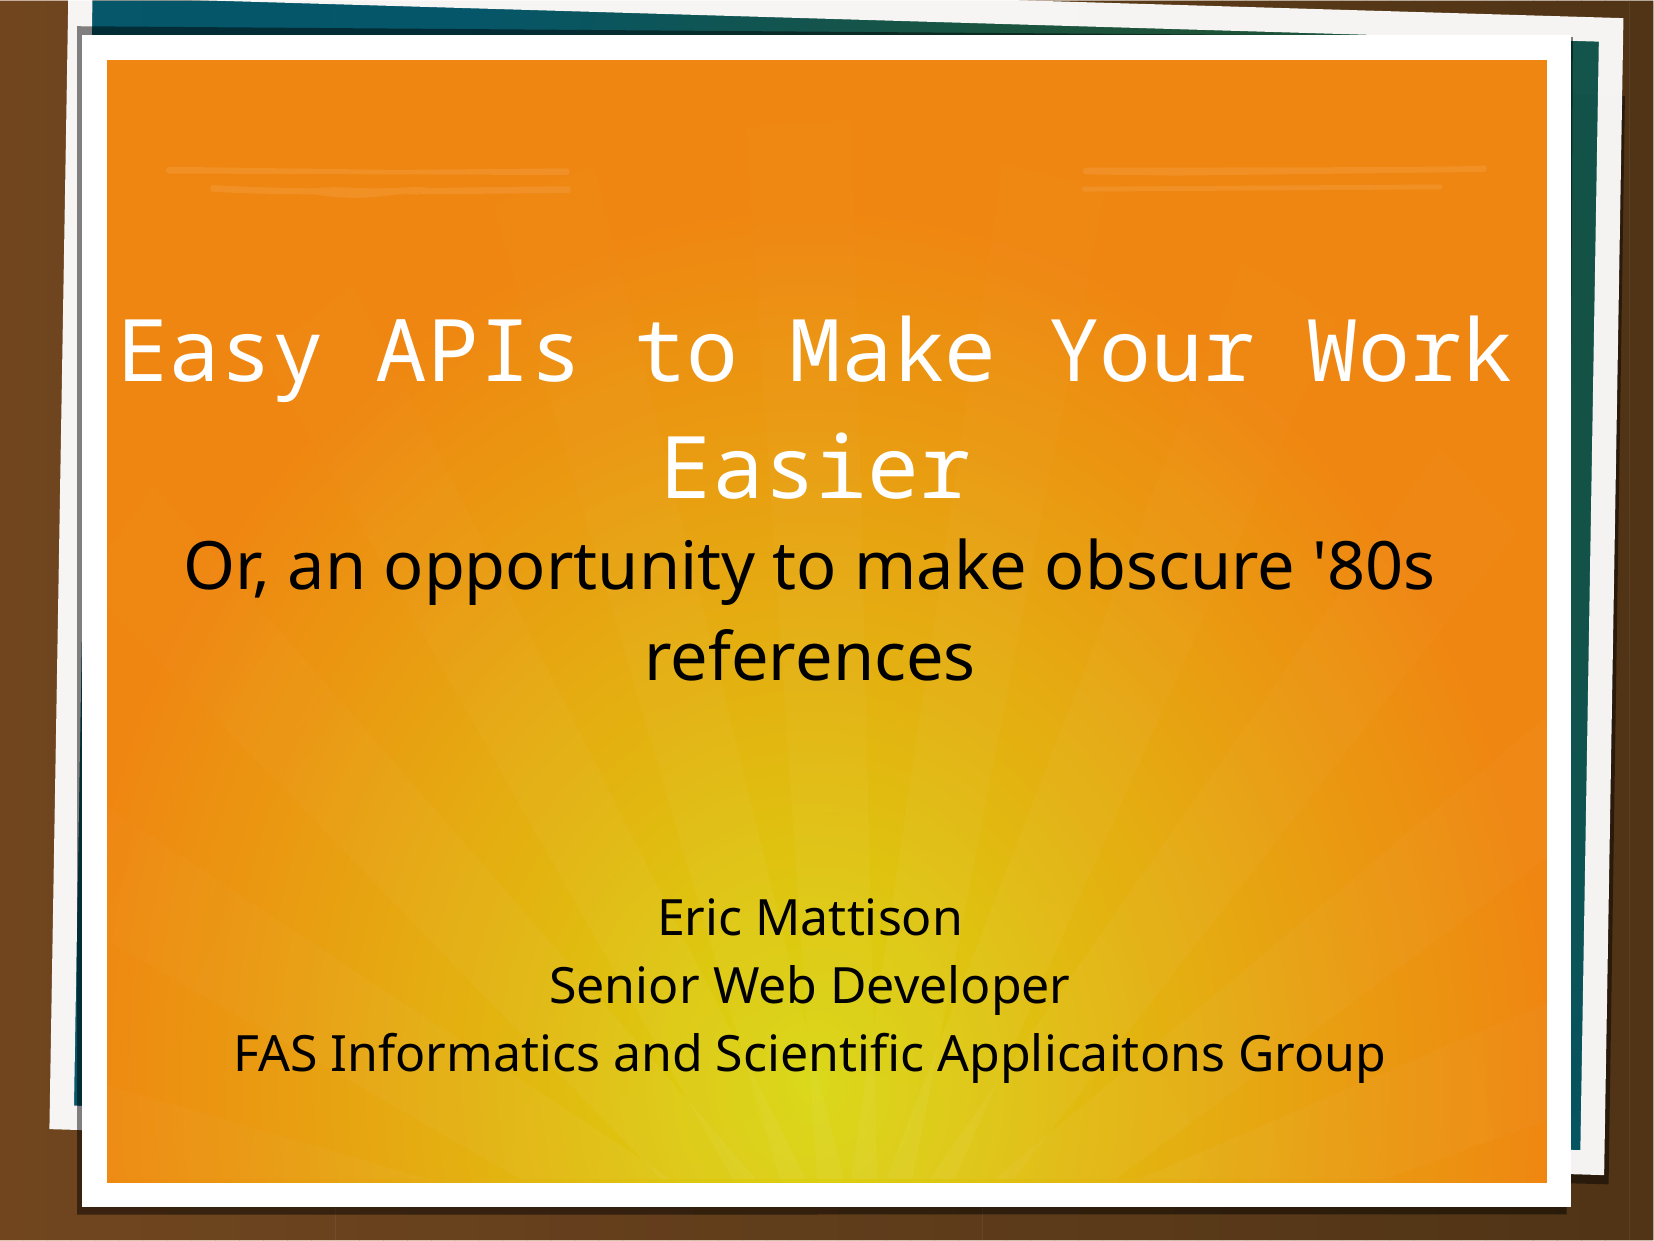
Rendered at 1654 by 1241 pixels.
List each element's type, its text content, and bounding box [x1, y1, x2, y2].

subtitle Or, an opportunity to make obscure '80s references Eric Mattison Senior Web Developer FAS Informatics and Scientific Applicaitons Group [82, 449, 1538, 1156]
title Easy APIs to Make Your Work Easier [71, 302, 1561, 511]
